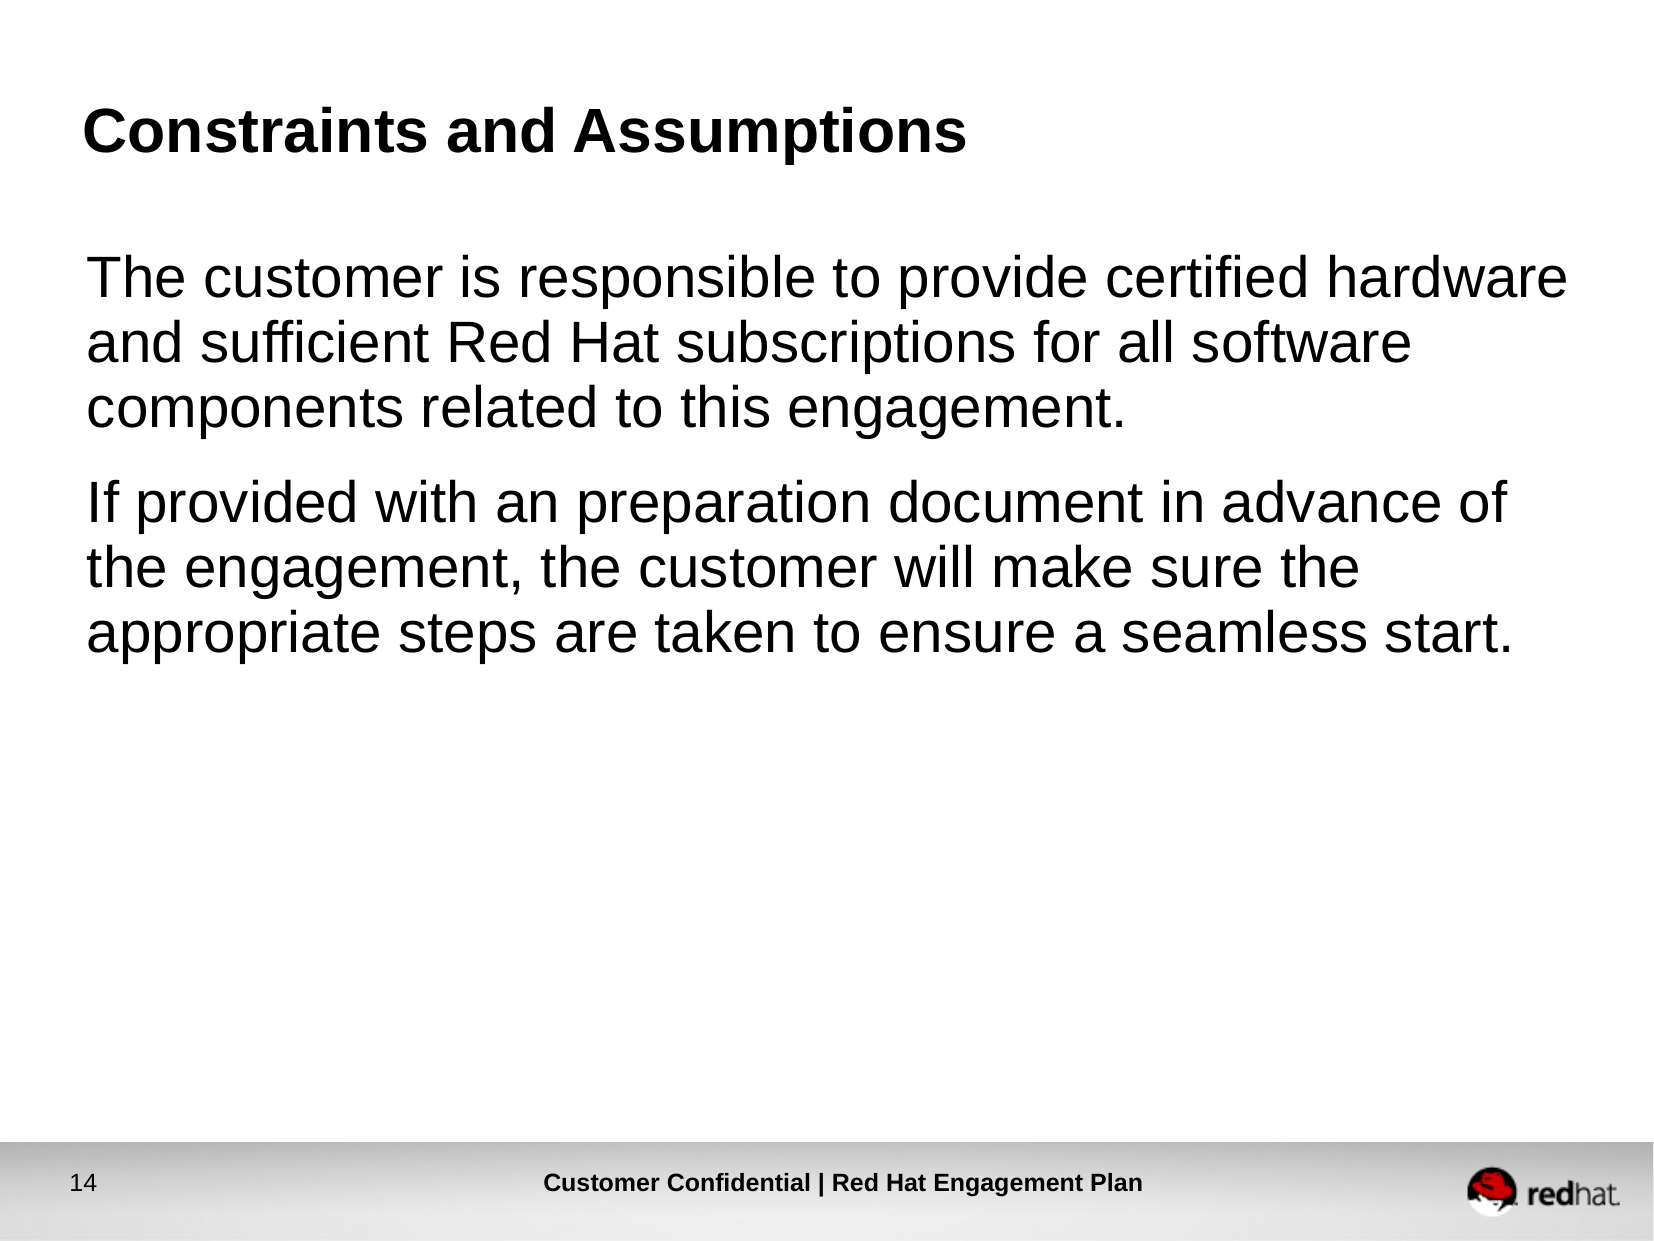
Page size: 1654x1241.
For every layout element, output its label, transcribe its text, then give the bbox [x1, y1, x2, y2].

picture [0, 1142, 1654, 1241]
title Constraints and Assumptions [82, 37, 1571, 226]
list The customer is responsible to provide certified hardware and sufficient Red Hat subscriptions for all software components related to this engagement. If provided with an preparation document in advance of the engagement, the customer will make sure the appropriate steps are taken to ensure a seamless start. [86, 244, 1576, 1146]
